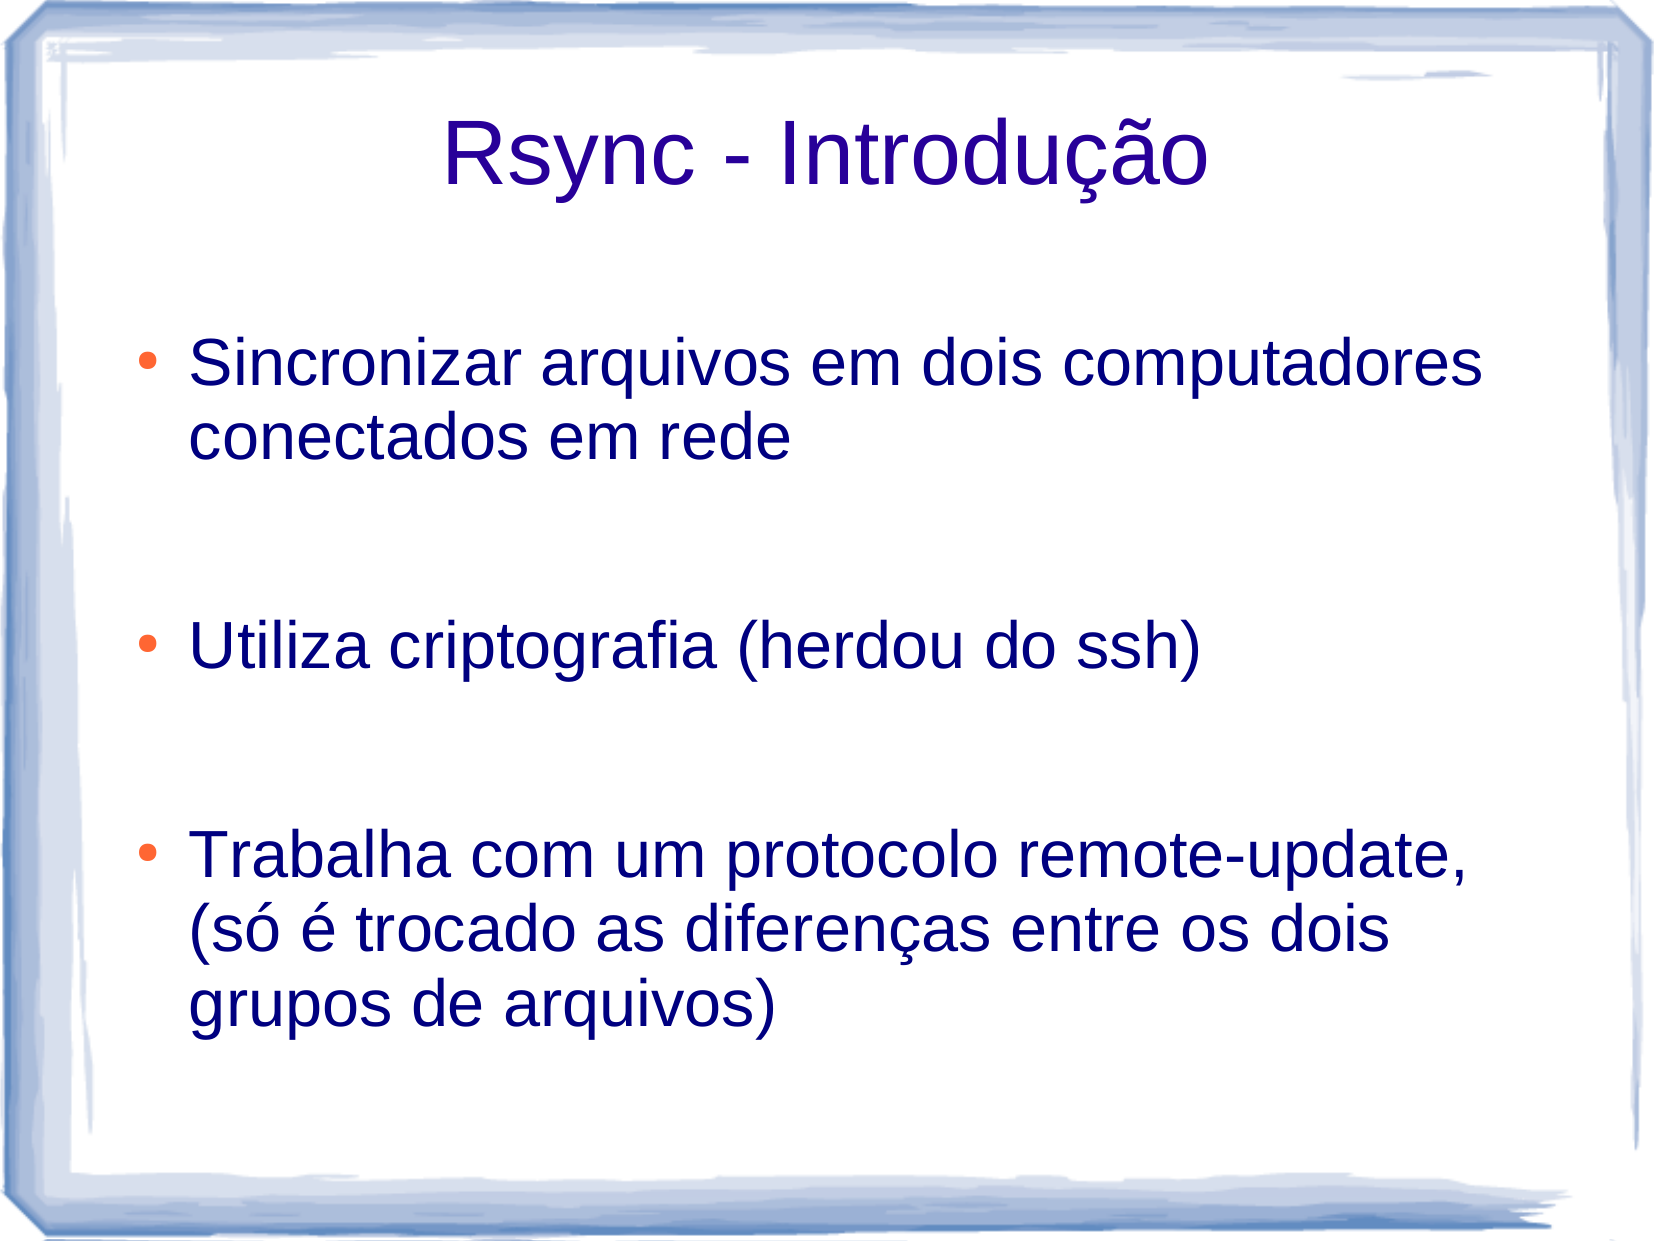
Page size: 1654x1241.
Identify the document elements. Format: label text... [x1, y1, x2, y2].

title Rsync - Introdução [82, 49, 1571, 257]
list Sincronizar arquivos em dois computadores conectados em rede Utiliza criptografia (herdou do ssh) Trabalha com um protocolo remote-update, (só é trocado as diferenças entre os dois grupos de arquivos) [118, 324, 1571, 1045]
picture [0, 0, 1654, 1241]
